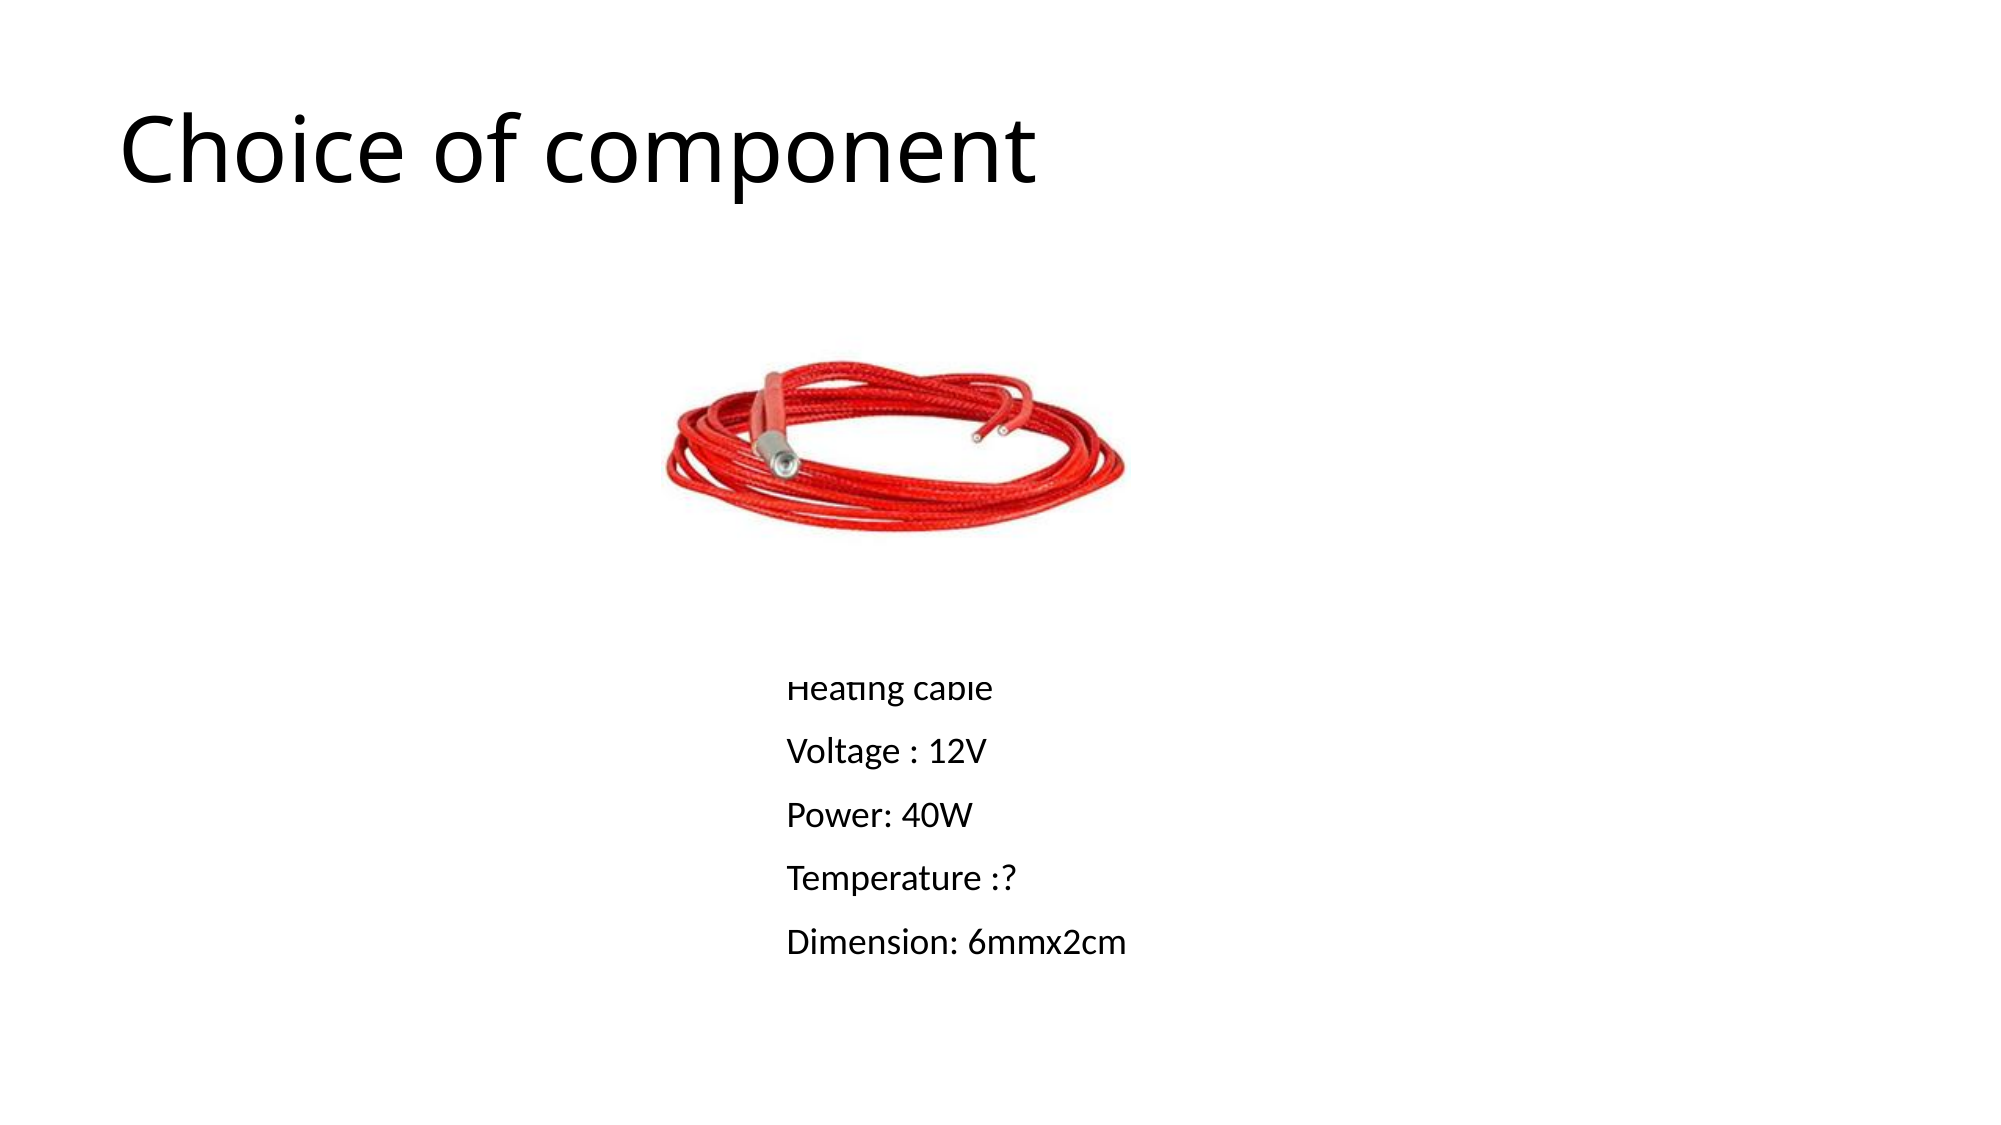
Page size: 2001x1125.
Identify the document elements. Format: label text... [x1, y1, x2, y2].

title Choice of component [118, 0, 1619, 345]
list Heating cable Voltage : 12V Power: 40W Temperature :? Dimension: 6mmx2cm [786, 673, 1666, 1002]
picture [661, 212, 1131, 682]
